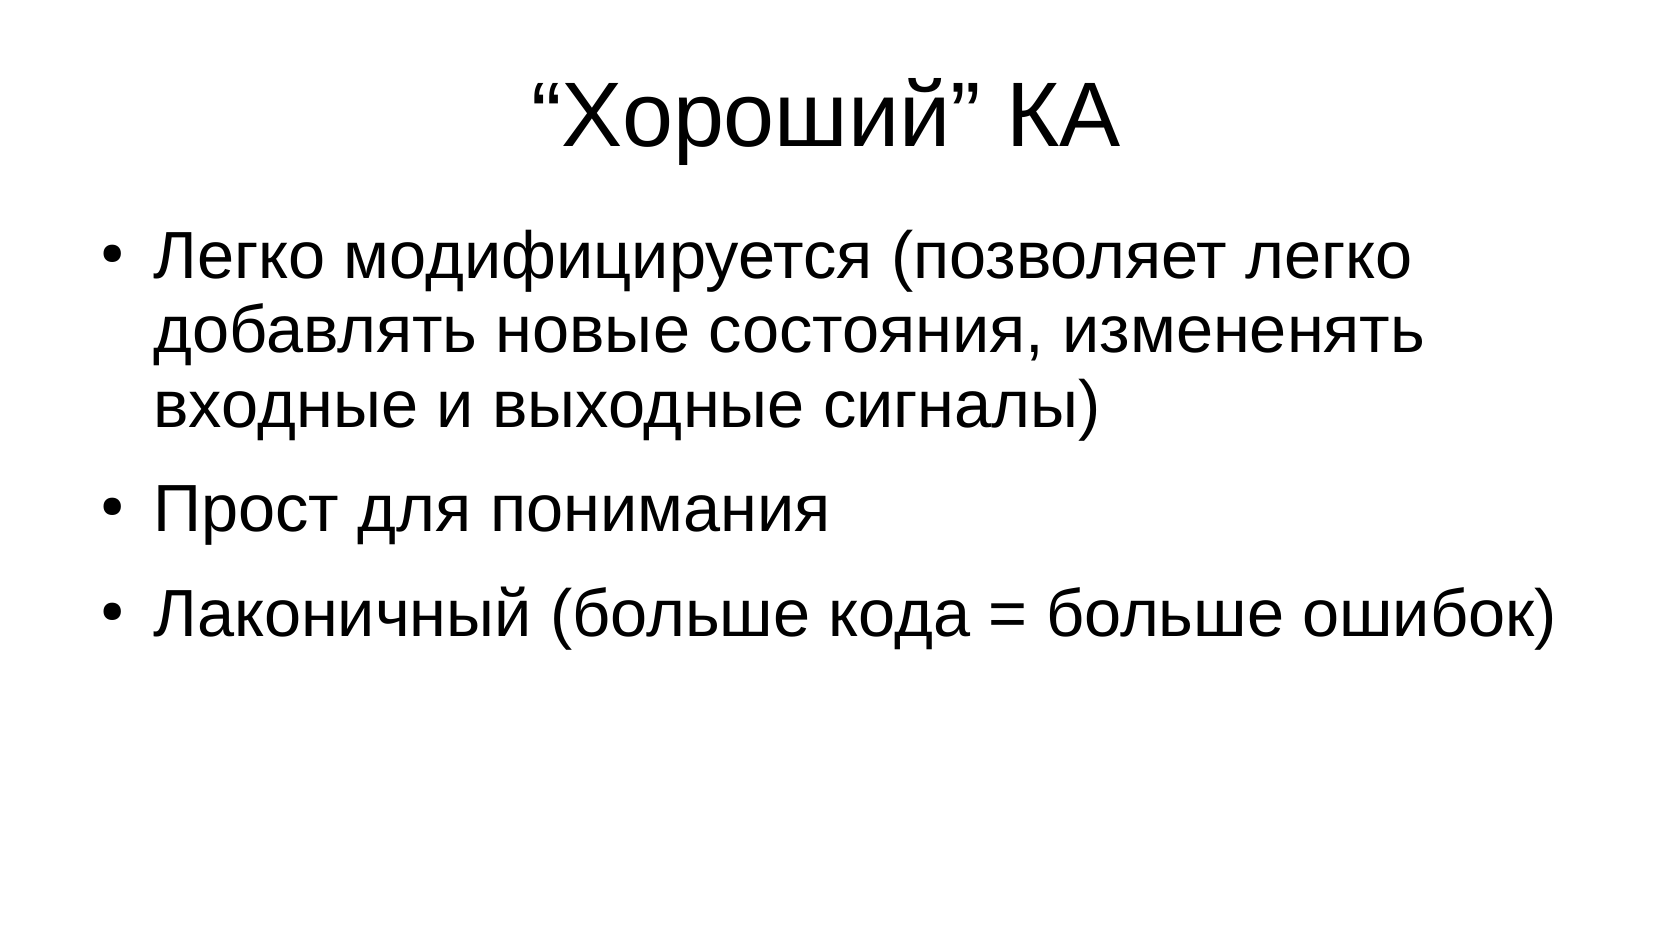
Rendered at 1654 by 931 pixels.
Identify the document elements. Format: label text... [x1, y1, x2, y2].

list Легко модифицируется (позволяет легко добавлять новые состояния, измененять входные и выходные сигналы) Прост для понимания Лаконичный (больше кода = больше ошибок) [82, 217, 1571, 758]
title “Хороший” КА [82, 37, 1571, 193]
